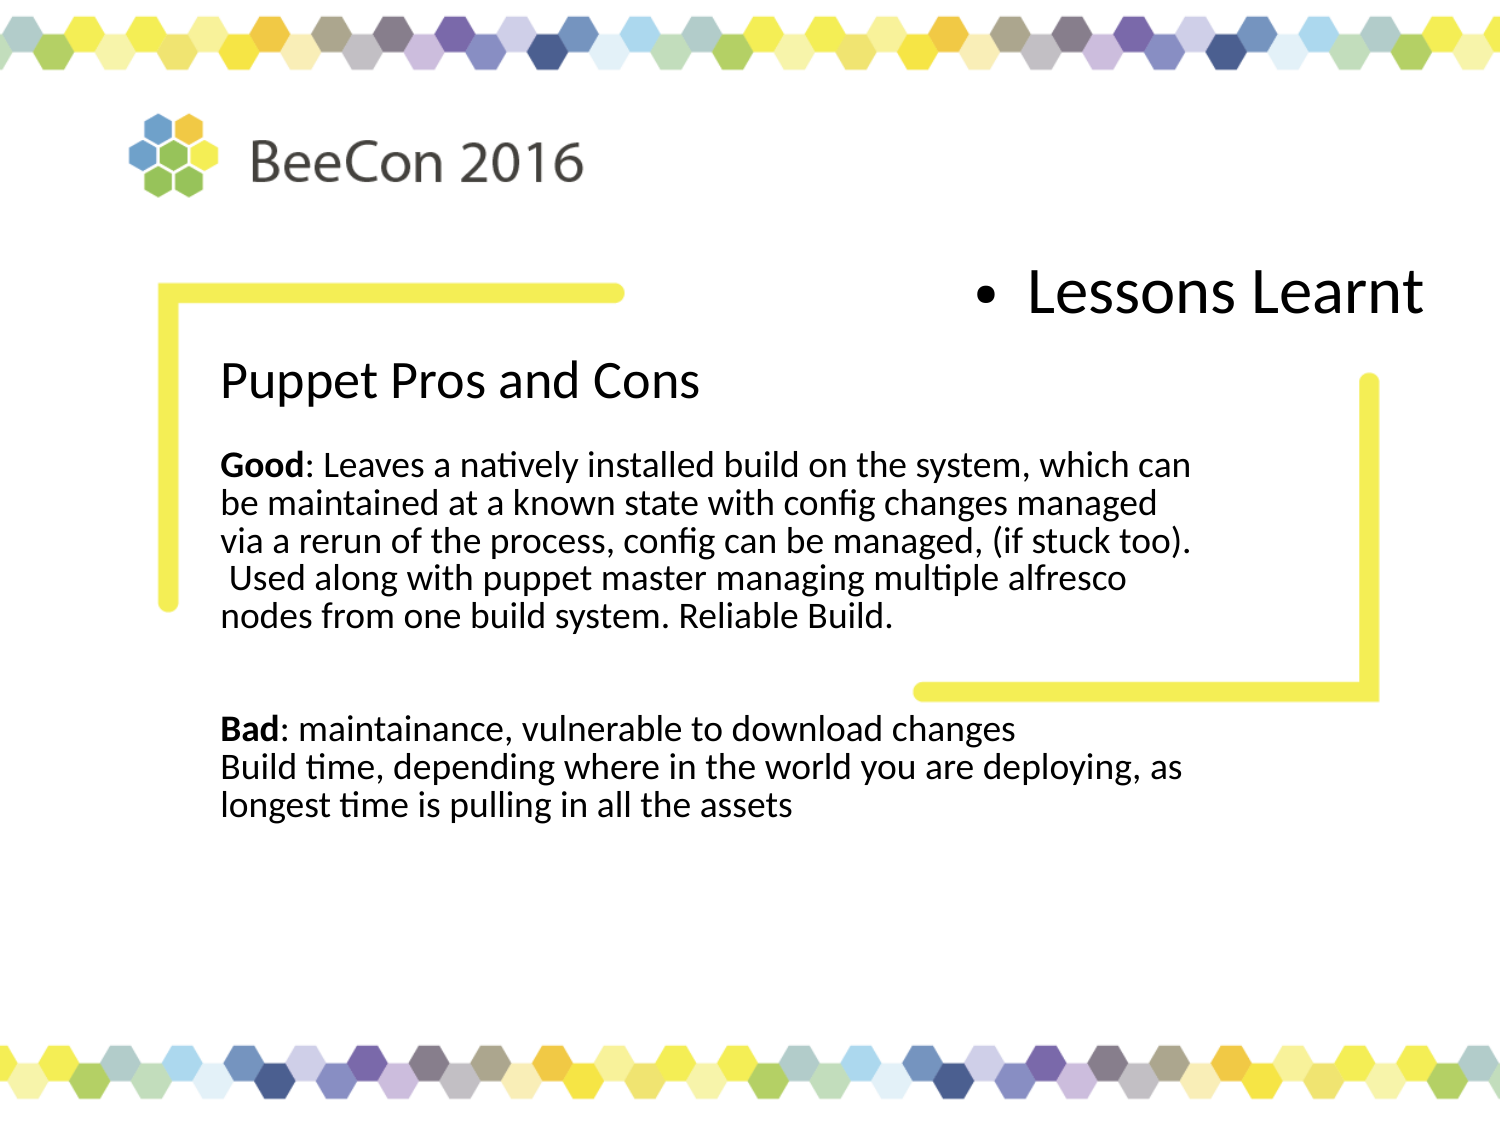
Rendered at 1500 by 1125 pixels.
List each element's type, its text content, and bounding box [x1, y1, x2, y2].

picture [0, 0, 1500, 1125]
list Lessons Learnt [75, 263, 1425, 916]
